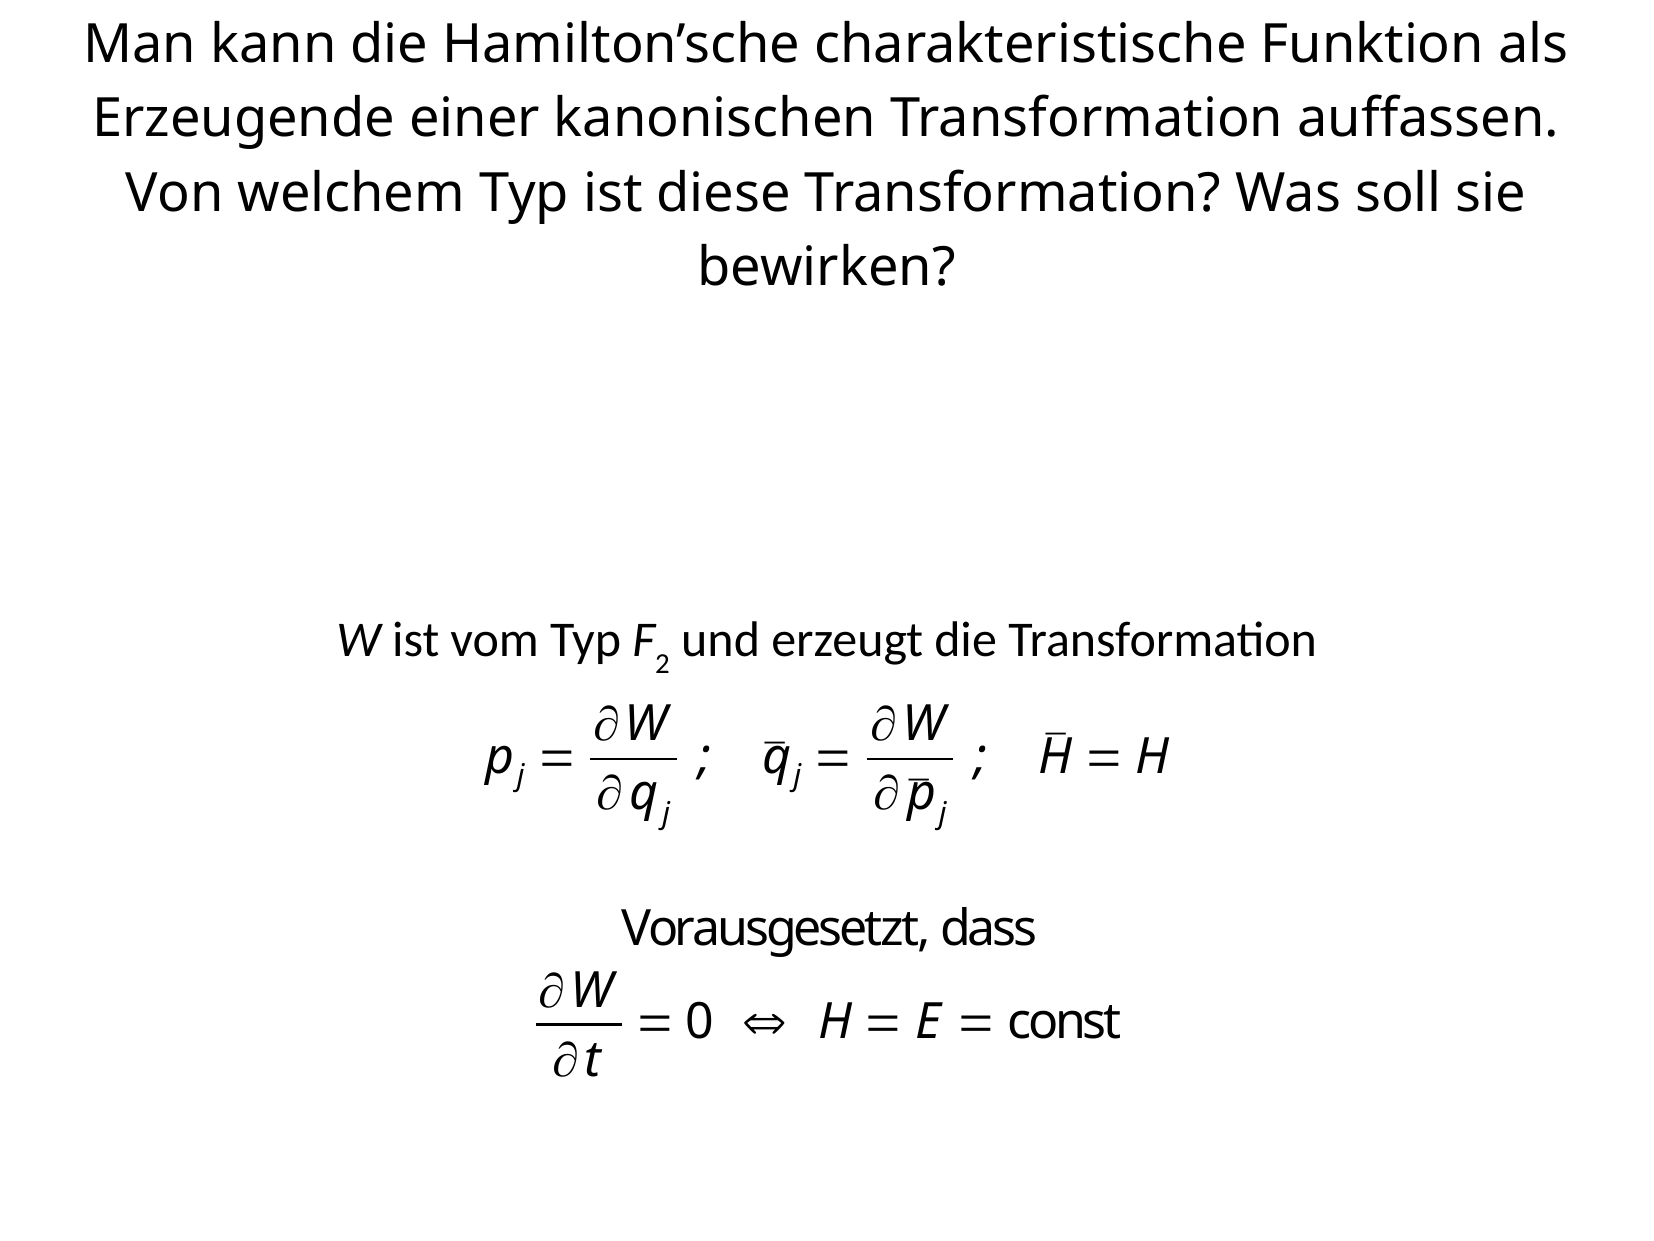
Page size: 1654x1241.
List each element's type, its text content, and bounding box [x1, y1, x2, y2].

subtitle W ist vom Typ F2 und erzeugt die Transformation [82, 290, 1571, 1010]
chart [476, 693, 1178, 1090]
title Man kann die Hamilton’sche charakteristische Funktion als Erzeugende einer kanonischen Transformation auffassen. Von welchem Typ ist diese Transformation? Was soll sie bewirken? [82, 23, 1571, 283]
